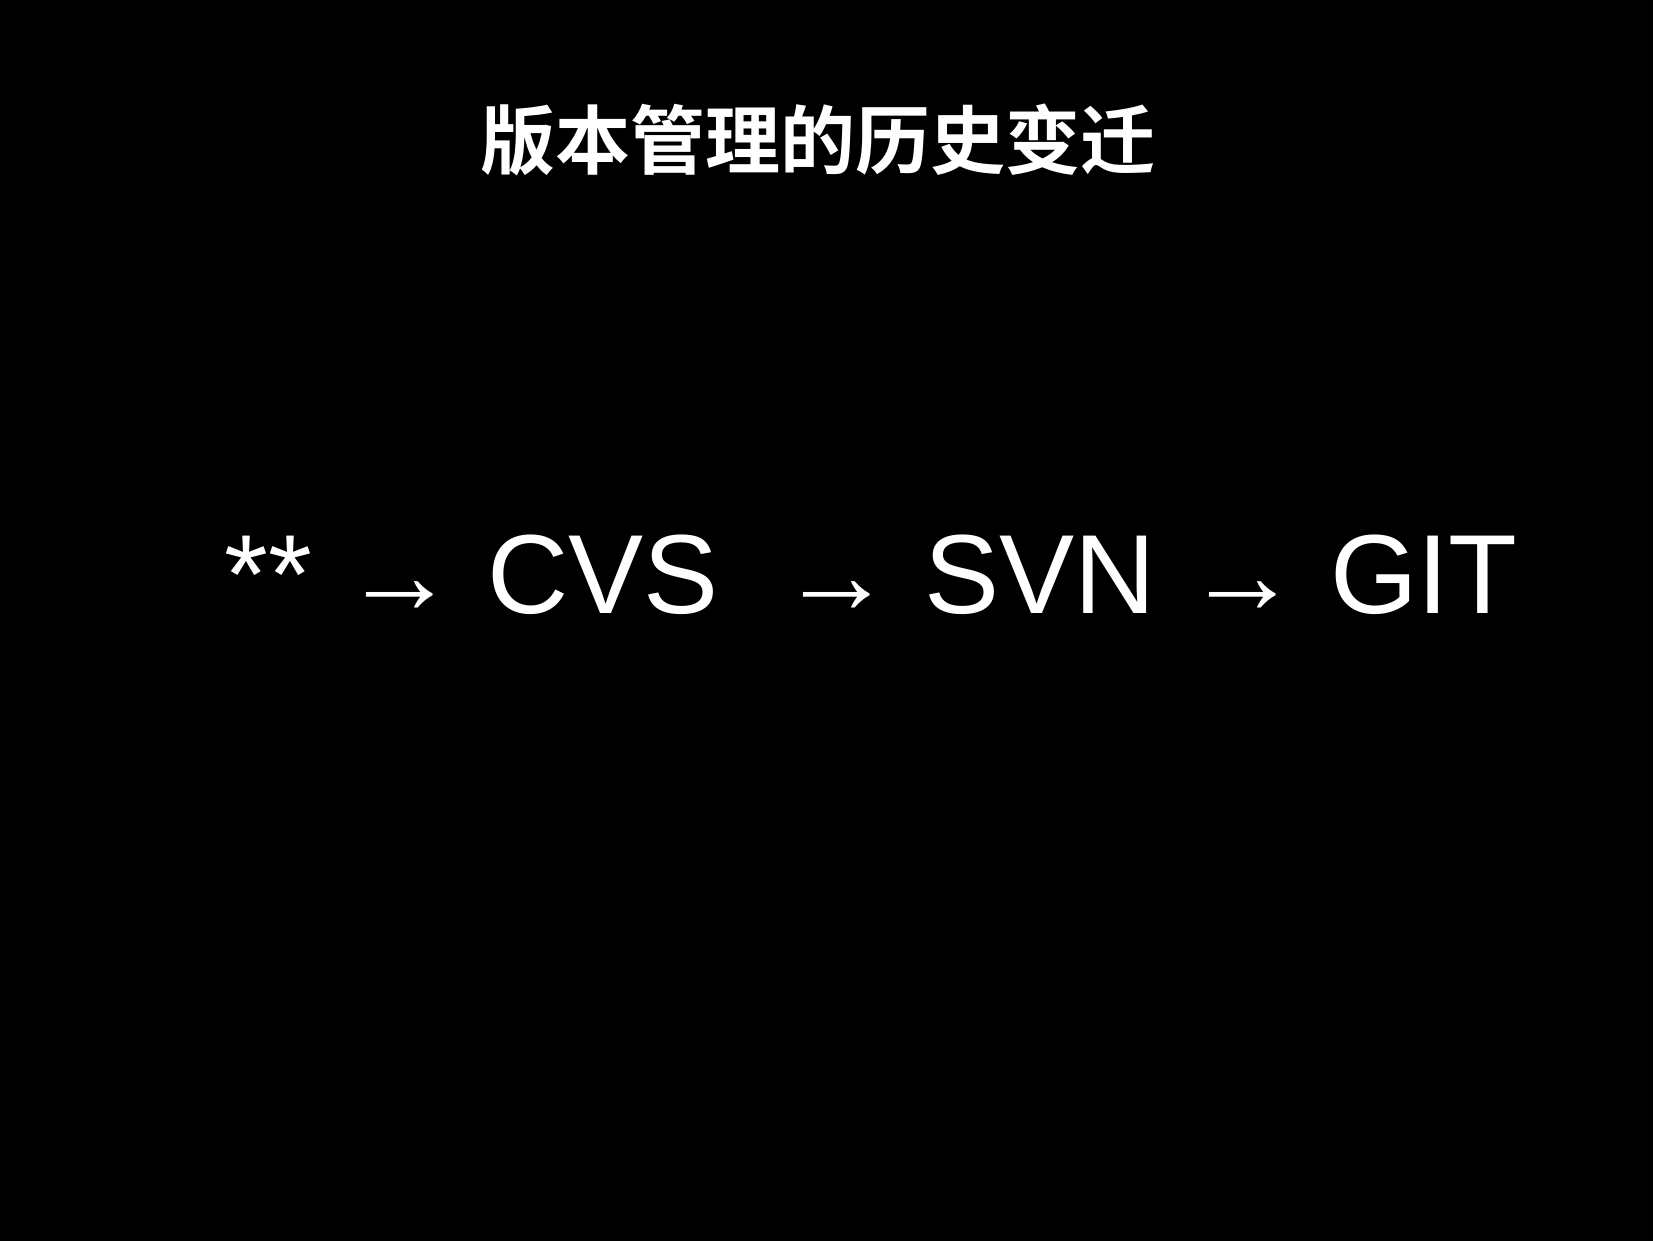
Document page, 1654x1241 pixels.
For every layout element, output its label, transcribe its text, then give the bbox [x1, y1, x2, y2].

text_box ** → CVS → SVN → GIT [210, 504, 1534, 646]
text_box 版本管理的历史变迁 [348, 74, 1288, 188]
